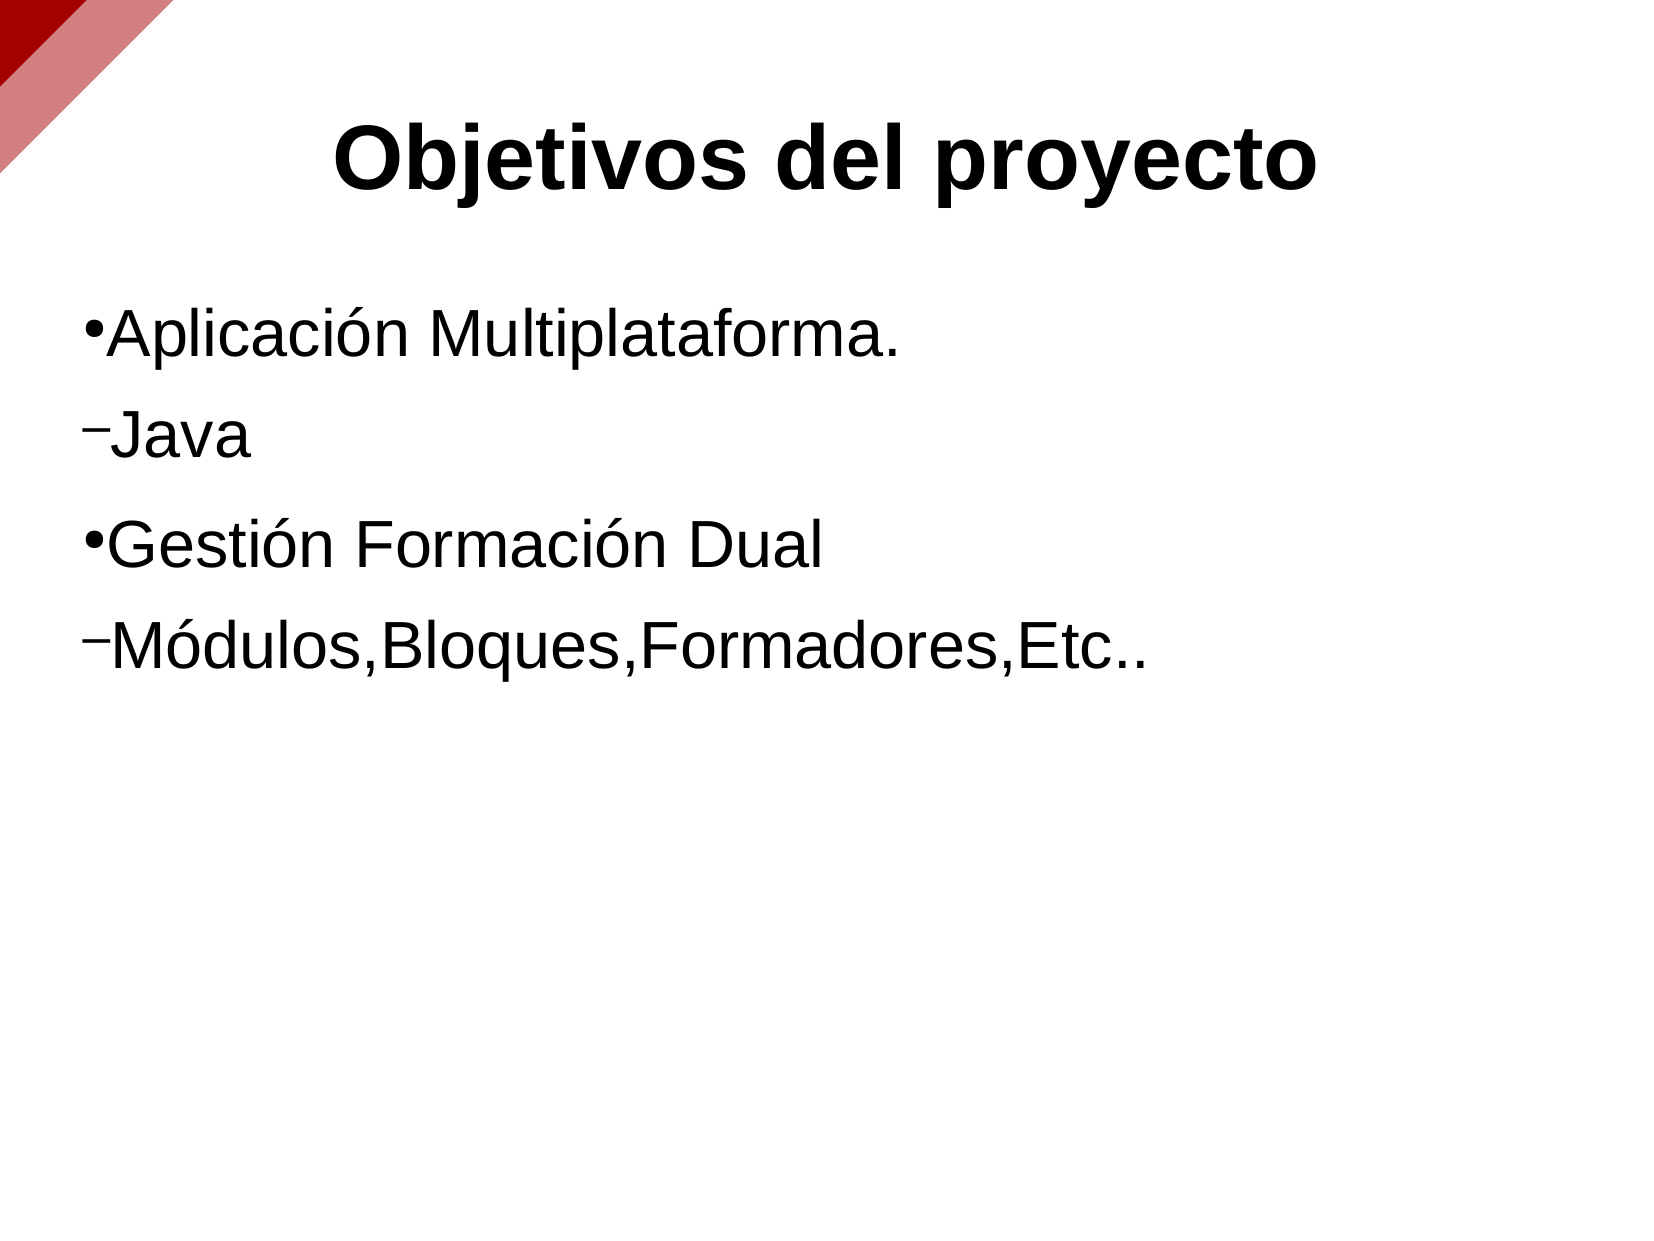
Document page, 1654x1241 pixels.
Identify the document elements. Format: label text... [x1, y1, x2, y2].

list Aplicación Multiplataforma. Java Gestión Formación Dual Módulos,Bloques,Formadores,Etc.. [82, 290, 1571, 1010]
title Objetivos del proyecto [82, 49, 1571, 257]
